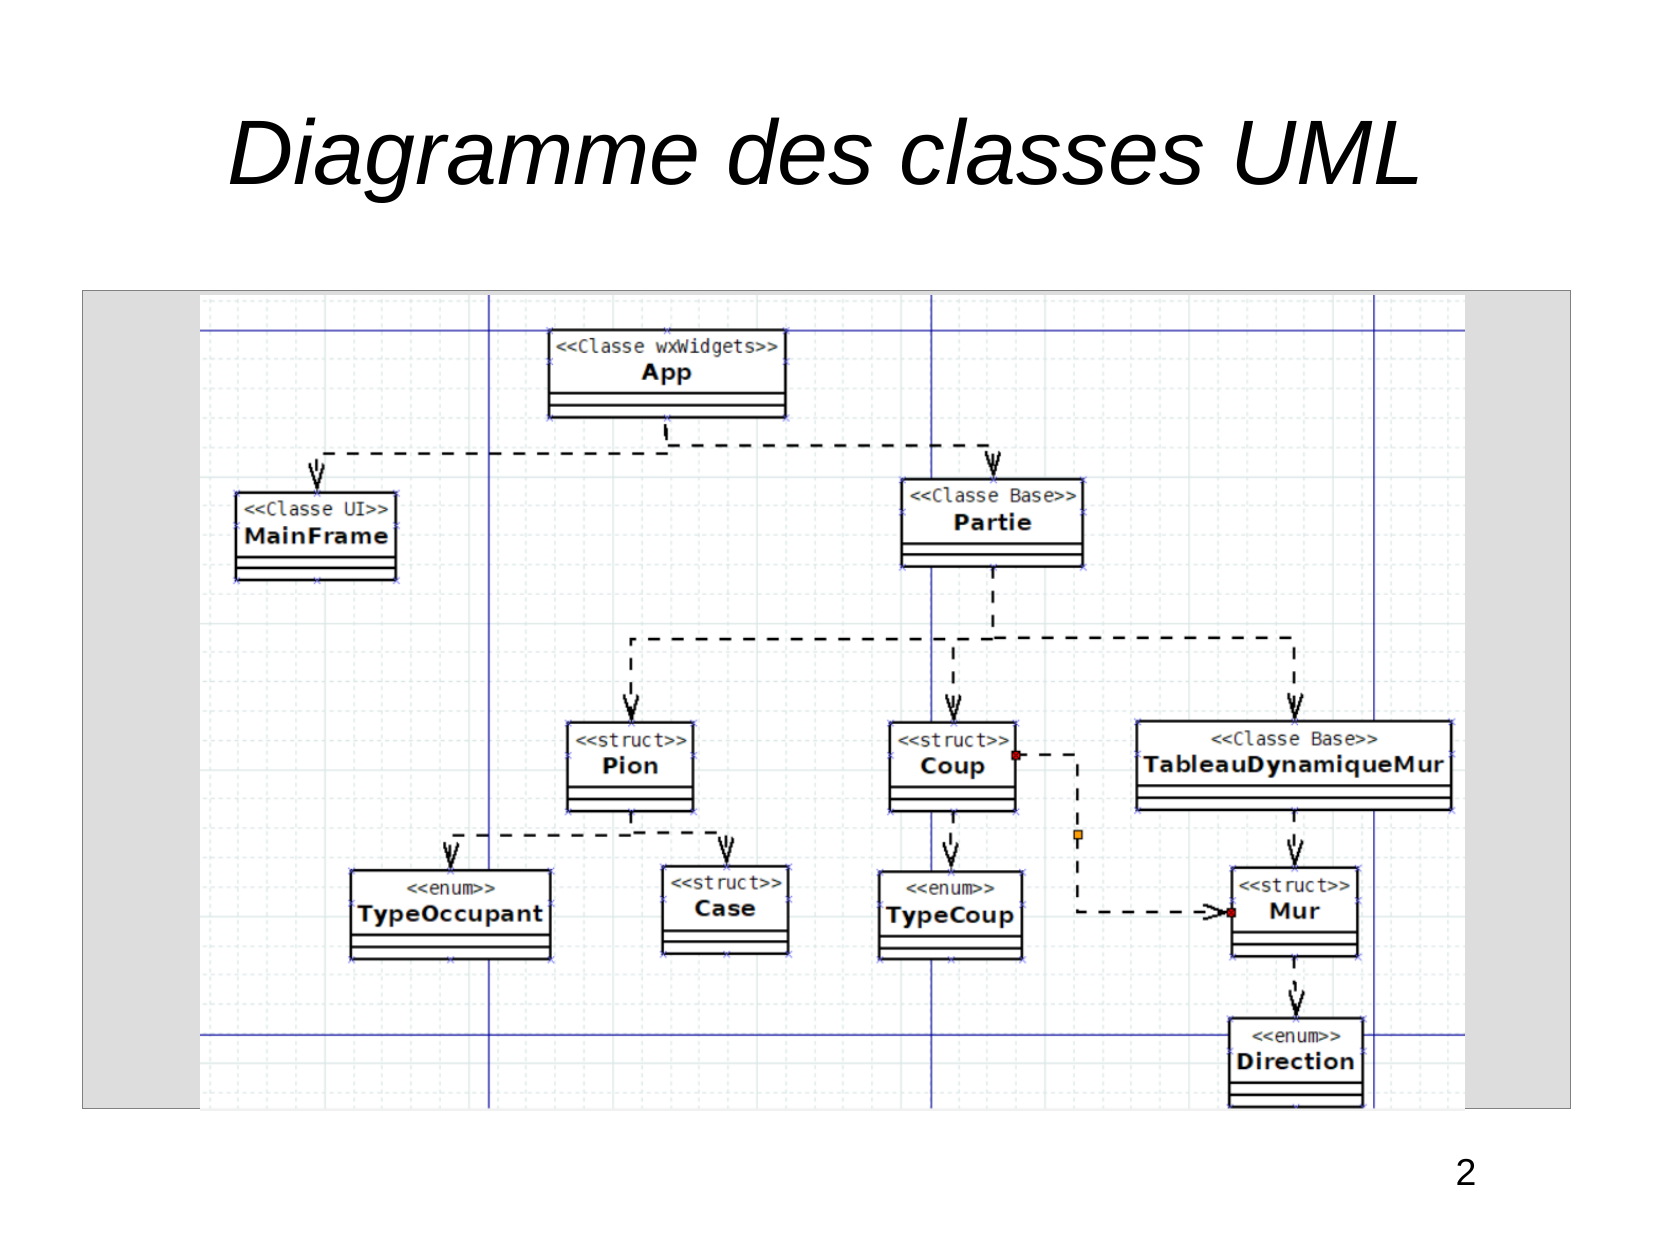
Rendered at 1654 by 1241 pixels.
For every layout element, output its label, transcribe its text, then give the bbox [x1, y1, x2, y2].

title Diagramme des classes UML [82, 49, 1571, 257]
picture [200, 295, 1465, 1111]
